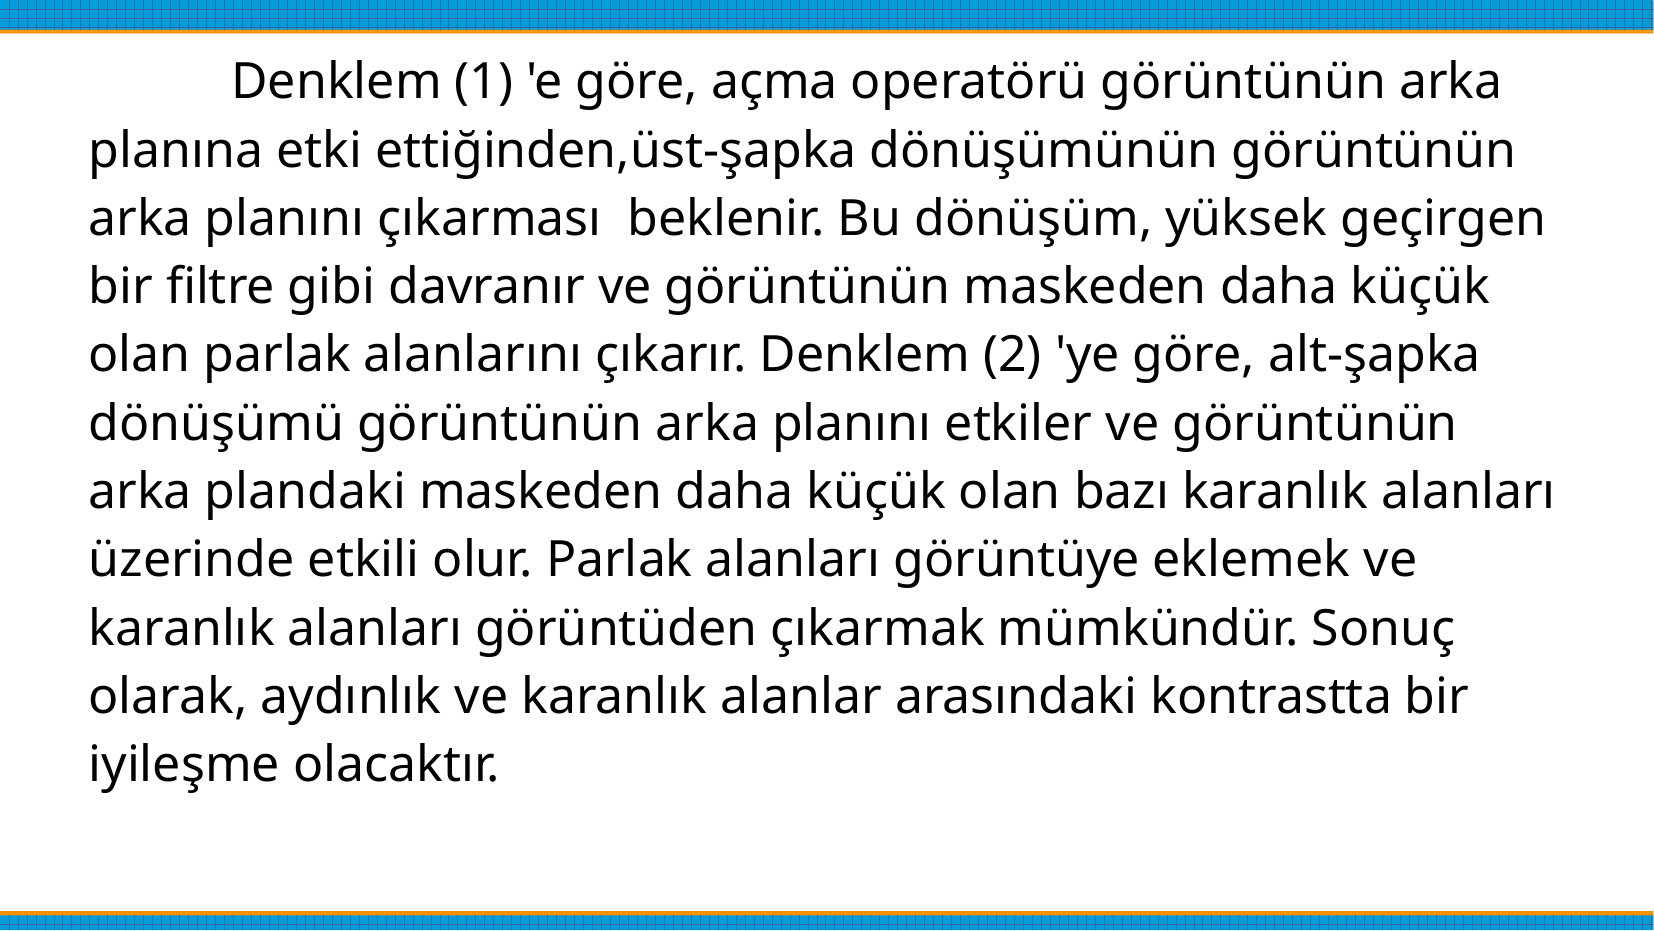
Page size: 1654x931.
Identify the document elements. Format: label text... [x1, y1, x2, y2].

subtitle Denklem (1) 'e göre, açma operatörü görüntünün arka planına etki ettiğinden,üst-şapka dönüşümünün görüntünün arka planını çıkarması beklenir. Bu dönüşüm, yüksek geçirgen bir filtre gibi davranır ve görüntünün maskeden daha küçük olan parlak alanlarını çıkarır. Denklem (2) 'ye göre, alt-şapka dönüşümü görüntünün arka planını etkiler ve görüntünün arka plandaki maskeden daha küçük olan bazı karanlık alanları üzerinde etkili olur. Parlak alanları görüntüye eklemek ve karanlık alanları görüntüden çıkarmak mümkündür. Sonuç olarak, aydınlık ve karanlık alanlar arasındaki kontrastta bir iyileşme olacaktır. [88, 44, 1565, 798]
